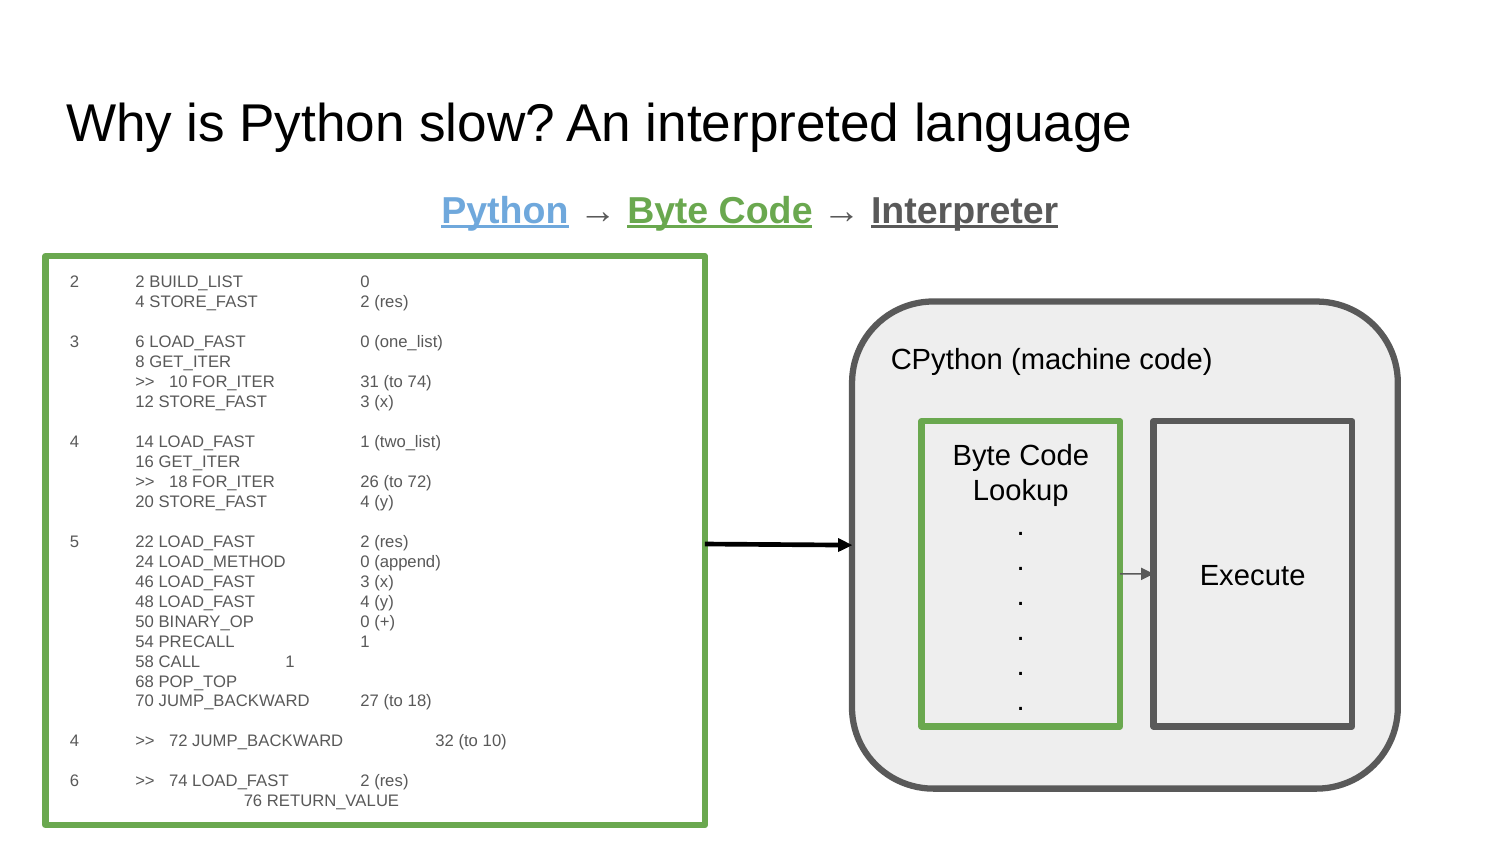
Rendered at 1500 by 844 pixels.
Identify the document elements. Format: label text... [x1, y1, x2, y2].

text_box Execute [1153, 421, 1353, 727]
list Python → Byte Code → Interpreter [405, 160, 1095, 250]
title Why is Python slow? An interpreted language [51, 72, 1449, 167]
text_box CPython (machine code) [851, 301, 1398, 789]
text_box Byte Code Lookup . . . . . . [921, 421, 1121, 727]
text_box 2 2 BUILD_LIST 0 4 STORE_FAST 2 (res) 3 6 LOAD_FAST 0 (one_list) 8 GET_ITER >> 10 FOR_ITER 31 (to 74) 12 STORE_FAST 3 (x) 4 14 LOAD_FAST 1 (two_list) 16 GET_ITER >> 18 FOR_ITER 26 (to 72) 20 STORE_FAST 4 (y) 5 22 LOAD_FAST 2 (res) 24 LOAD_METHOD 0 (append) 46 LOAD_FAST 3 (x) 48 LOAD_FAST 4 (y) 50 BINARY_OP 0 (+) 54 PRECALL 1 58 CALL 1 68 POP_TOP 70 JUMP_BACKWARD 27 (to 18) 4 >> 72 JUMP_BACKWARD 32 (to 10) 6 >> 74 LOAD_FAST 2 (res) 76 RETURN_VALUE [45, 256, 705, 826]
